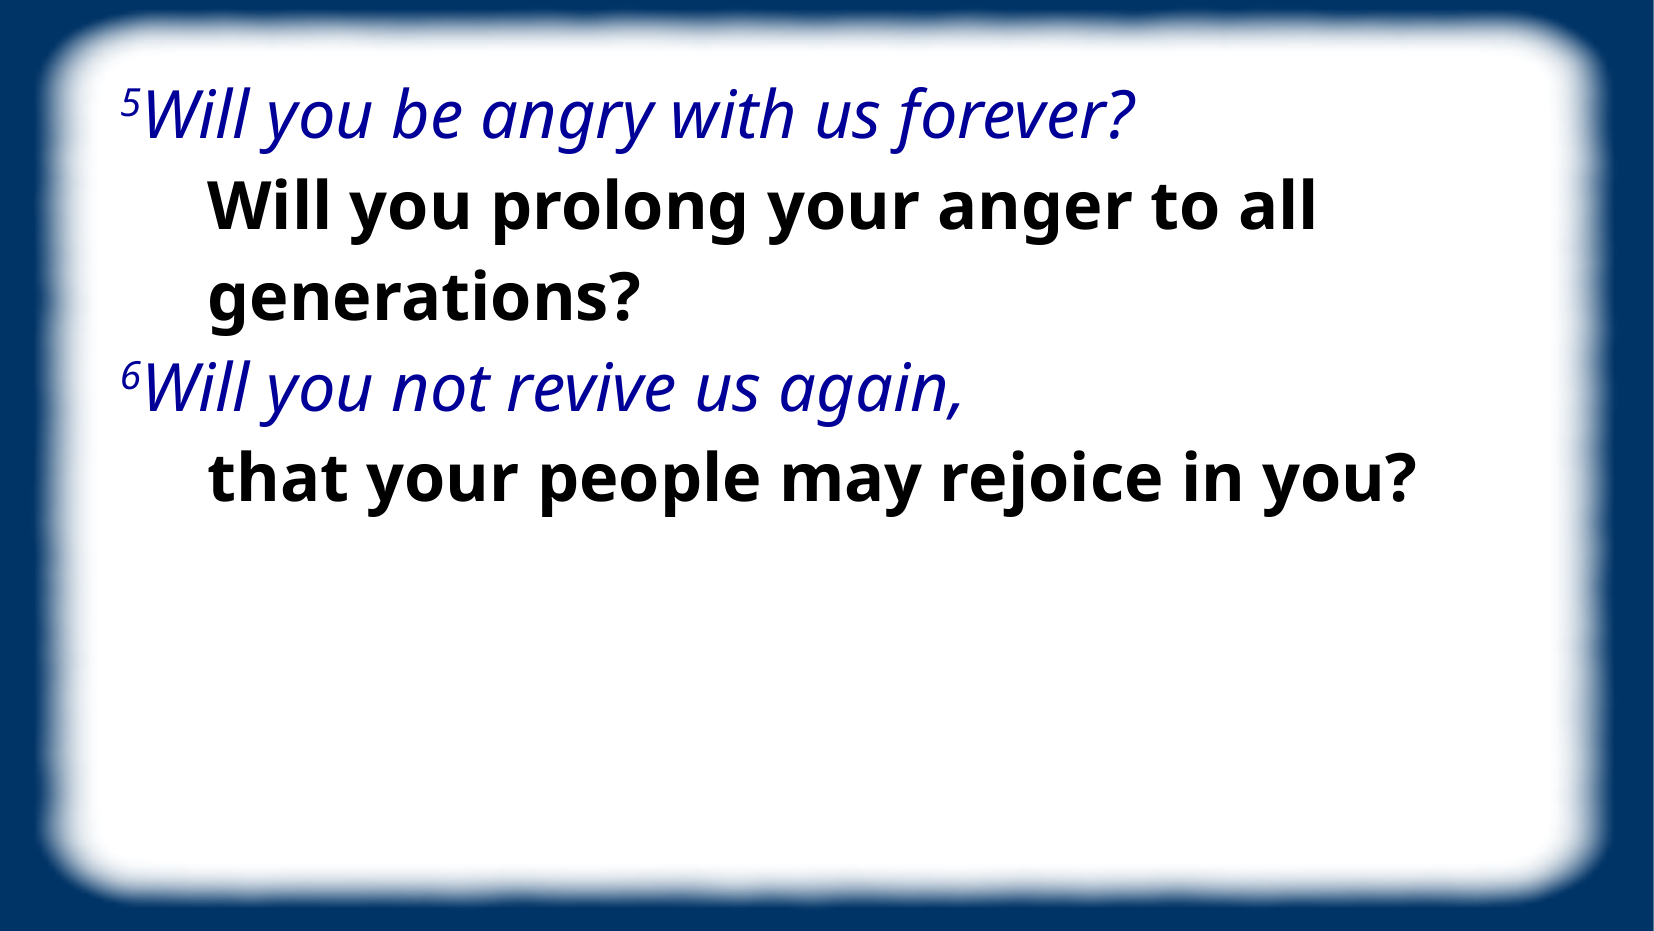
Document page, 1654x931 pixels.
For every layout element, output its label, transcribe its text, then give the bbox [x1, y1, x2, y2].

text_box 5Will you be angry with us forever? Will you prolong your anger to all generations? 6Will you not revive us again, that your people may rejoice in you? [105, 60, 1516, 519]
picture [0, 0, 1654, 931]
